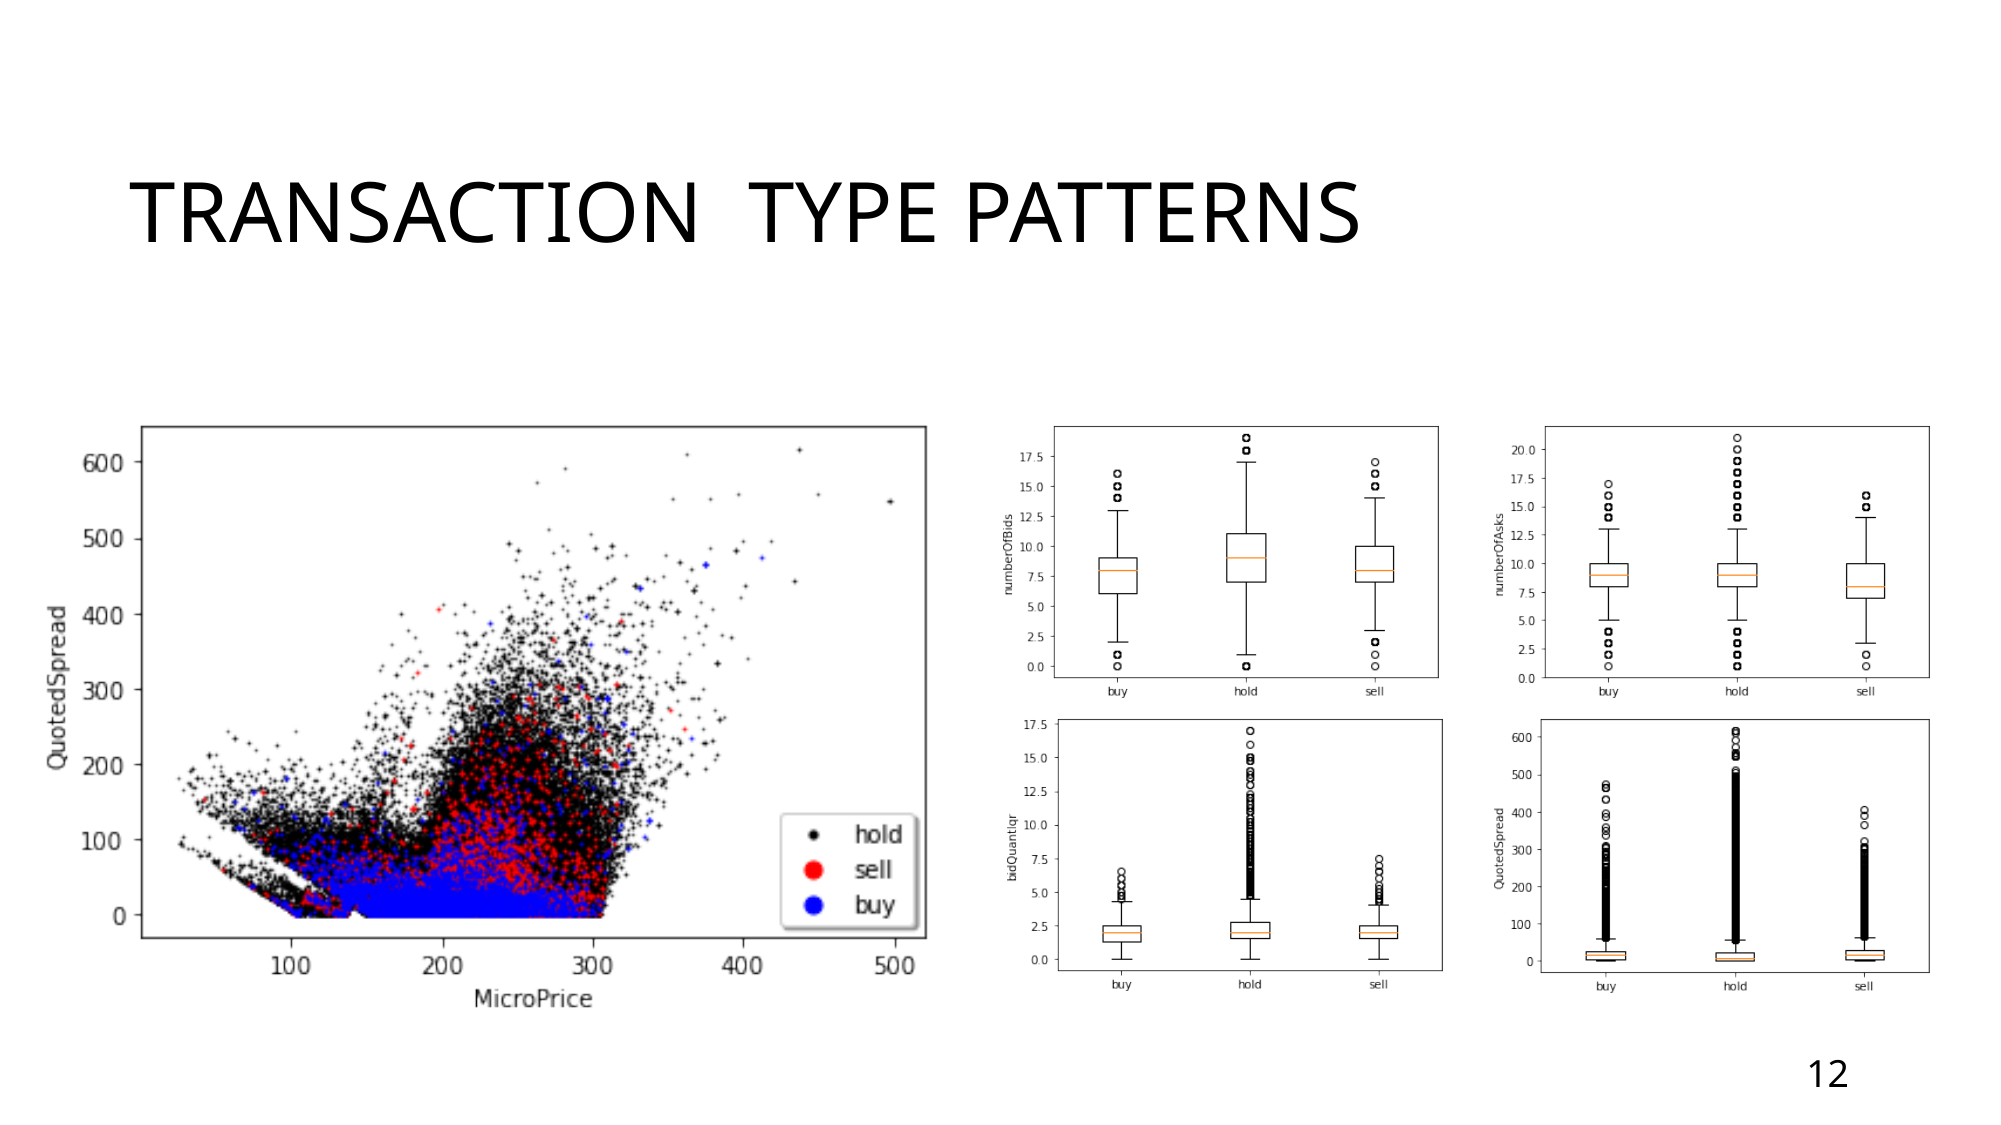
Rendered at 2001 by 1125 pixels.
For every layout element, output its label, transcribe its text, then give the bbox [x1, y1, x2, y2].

title Transaction type patterns [114, 151, 1869, 377]
picture [995, 419, 1446, 705]
picture [999, 712, 1450, 998]
picture [1486, 419, 1937, 705]
picture [1486, 712, 1937, 1000]
picture [31, 413, 942, 1027]
slide_number 12 [1791, 1042, 1902, 1103]
